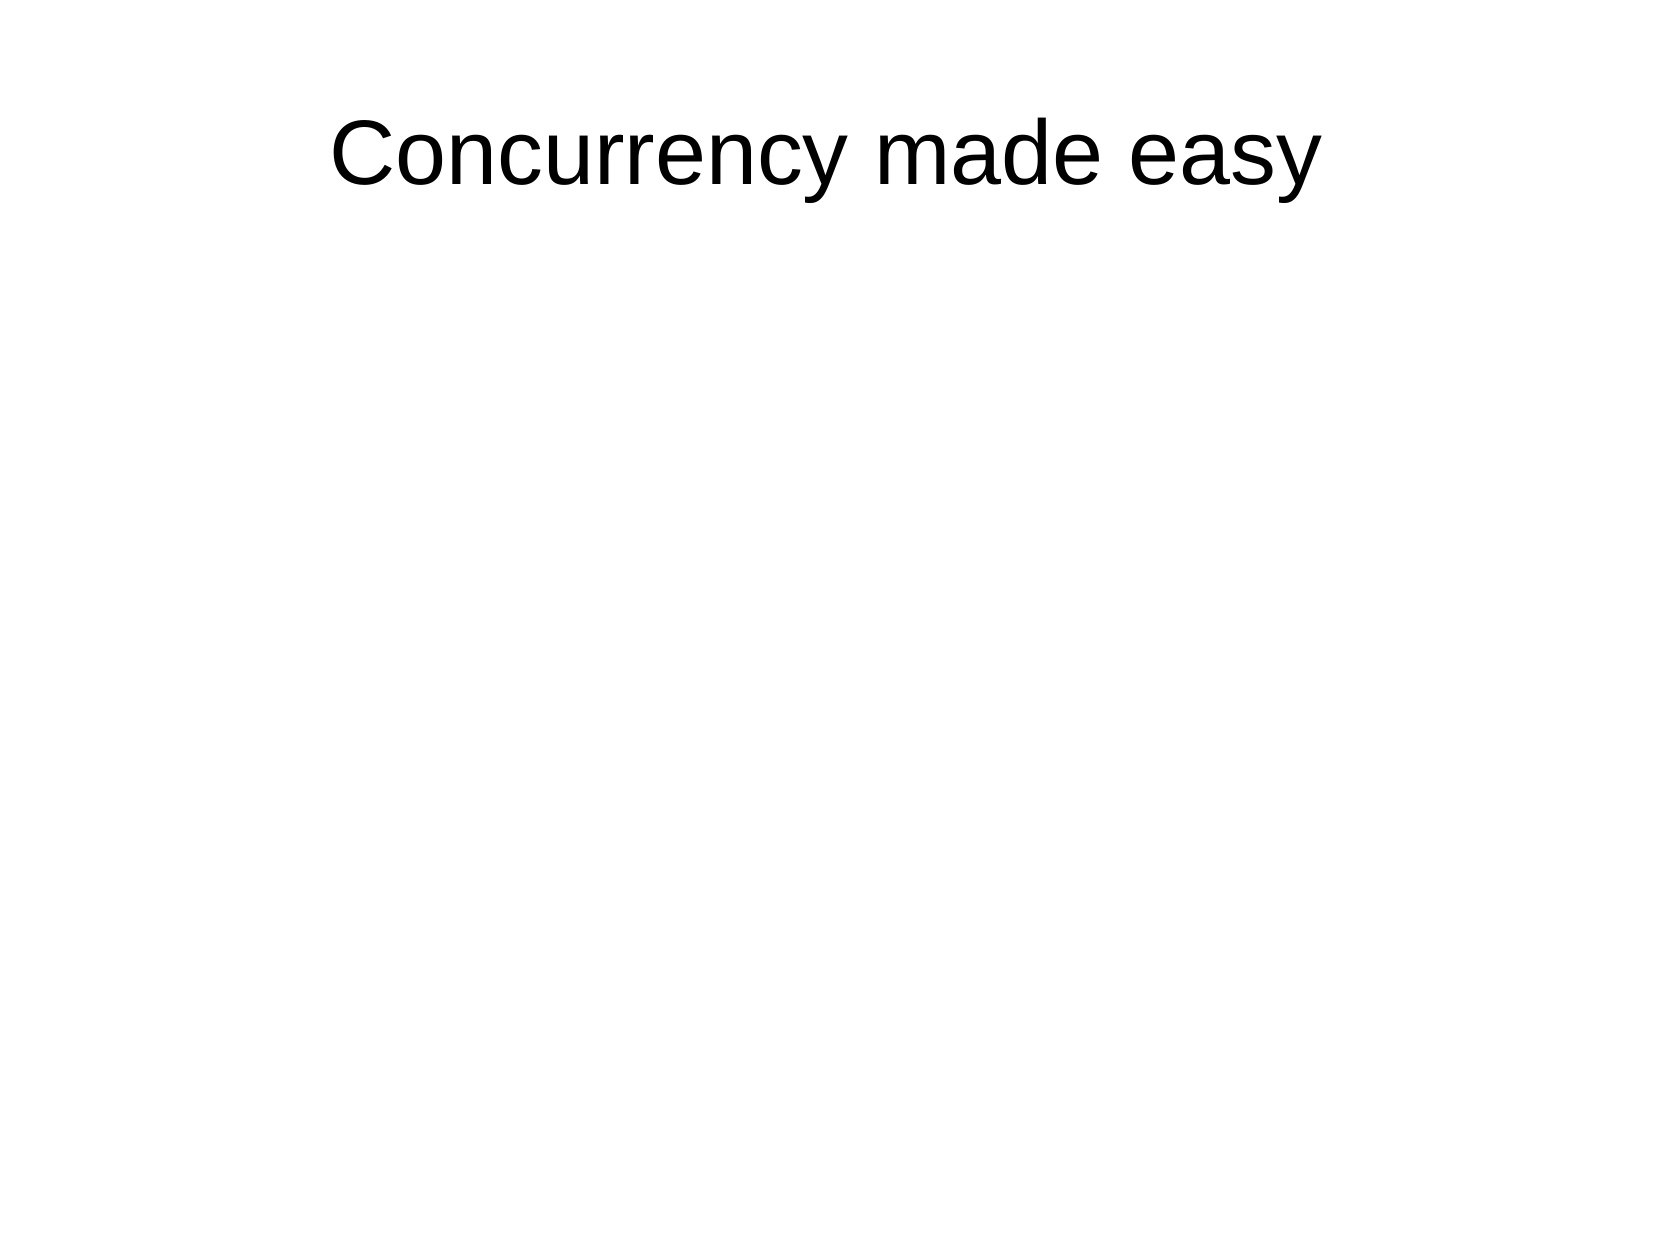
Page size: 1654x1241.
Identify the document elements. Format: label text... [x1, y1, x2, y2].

title Concurrency made easy [82, 49, 1571, 257]
